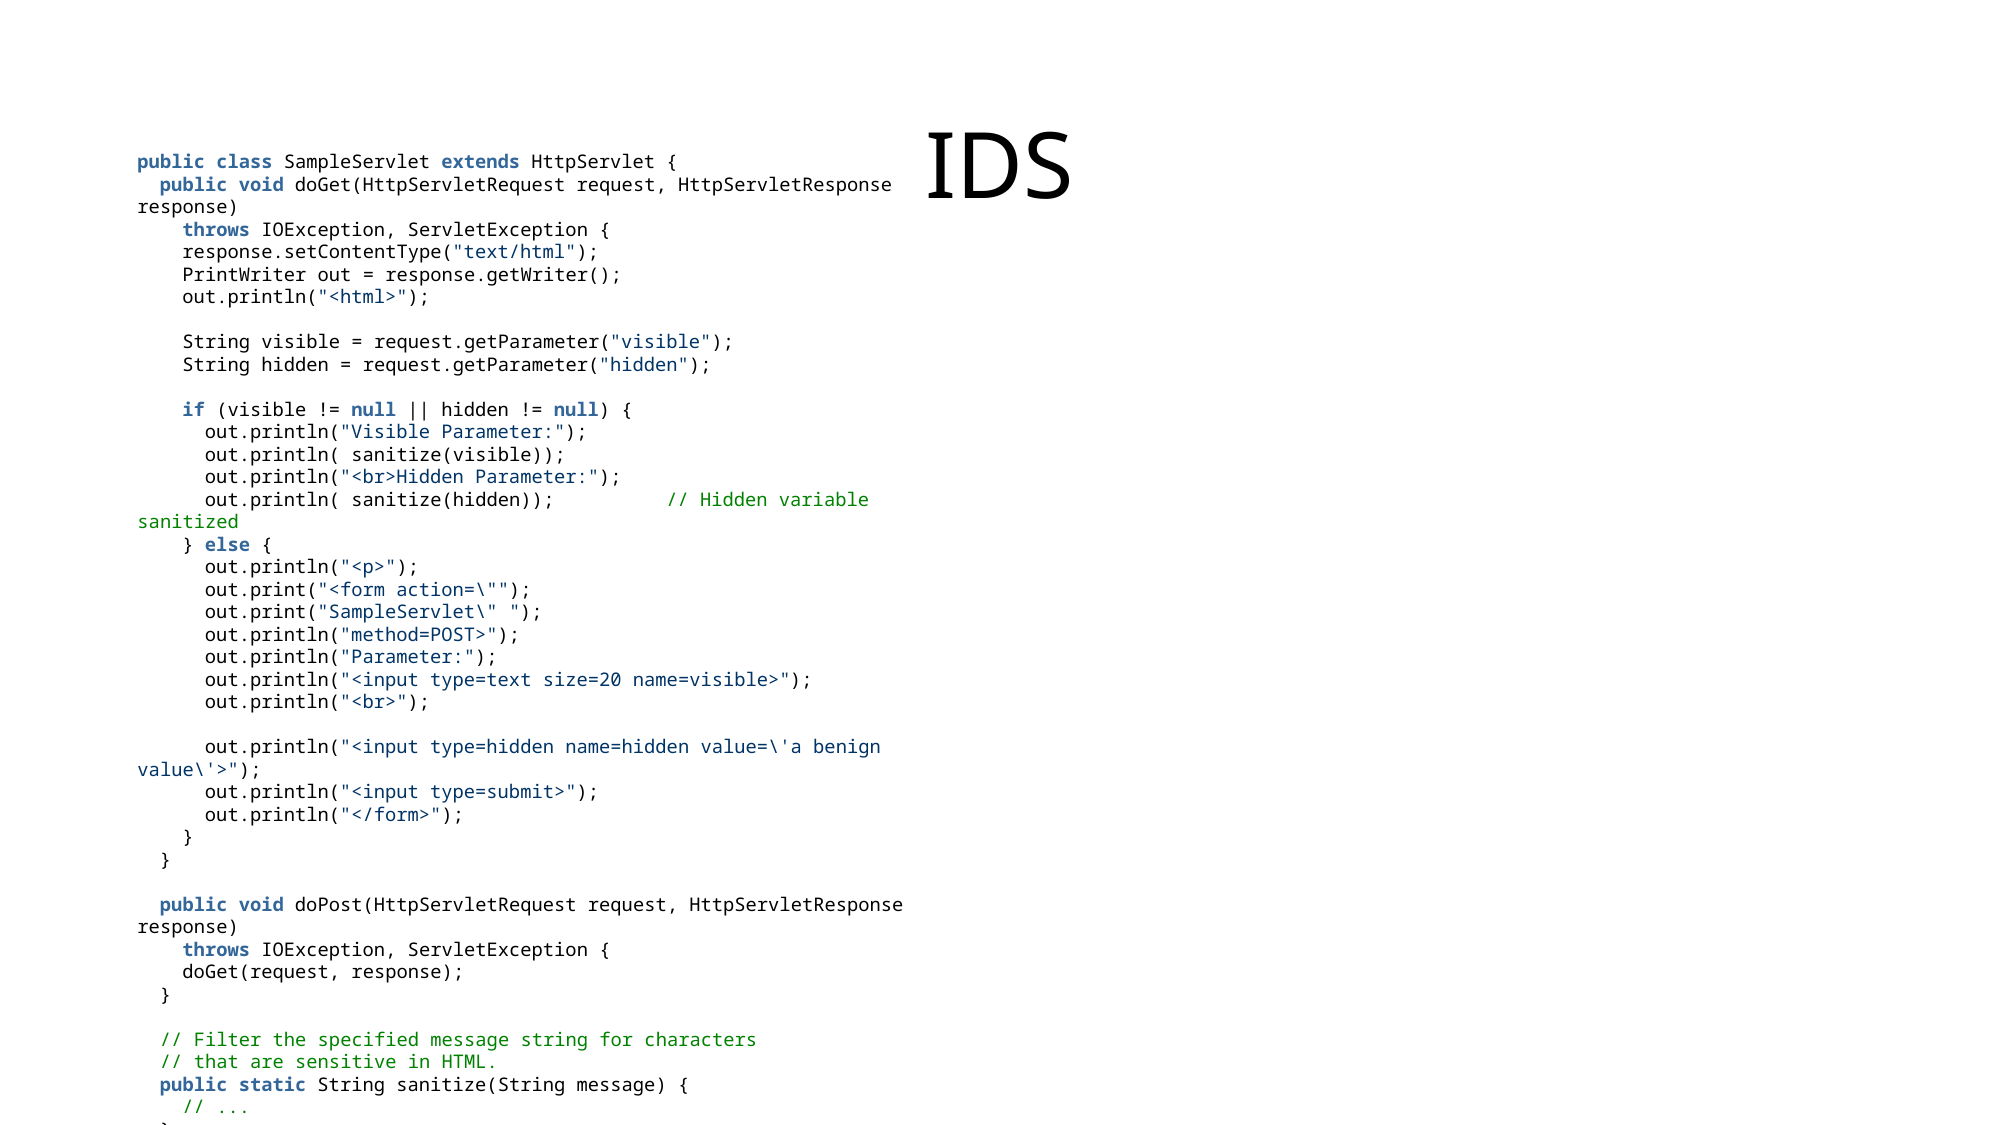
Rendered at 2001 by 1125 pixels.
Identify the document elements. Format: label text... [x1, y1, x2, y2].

text_box IDS [137, 59, 1863, 278]
text_box public class SampleServlet extends HttpServlet { public void doGet(HttpServletRequest request, HttpServletResponse response) throws IOException, ServletException { response.setContentType("text/html"); PrintWriter out = response.getWriter(); out.println("<html>"); String visible = request.getParameter("visible"); String hidden = request.getParameter("hidden"); if (visible != null || hidden != null) { out.println("Visible Parameter:"); out.println( sanitize(visible)); out.println("<br>Hidden Parameter:"); out.println( sanitize(hidden)); // Hidden variable sanitized } else { out.println("<p>"); out.print("<form action=\""); out.print("SampleServlet\" "); out.println("method=POST>"); out.println("Parameter:"); out.println("<input type=text size=20 name=visible>"); out.println("<br>"); out.println("<input type=hidden name=hidden value=\'a benign value\'>"); out.println("<input type=submit>"); out.println("</form>"); } } public void doPost(HttpServletRequest request, HttpServletResponse response) throws IOException, ServletException { doGet(request, response); } // Filter the specified message string for characters // that are sensitive in HTML. public static String sanitize(String message) { // ... } } [137, 149, 958, 1125]
